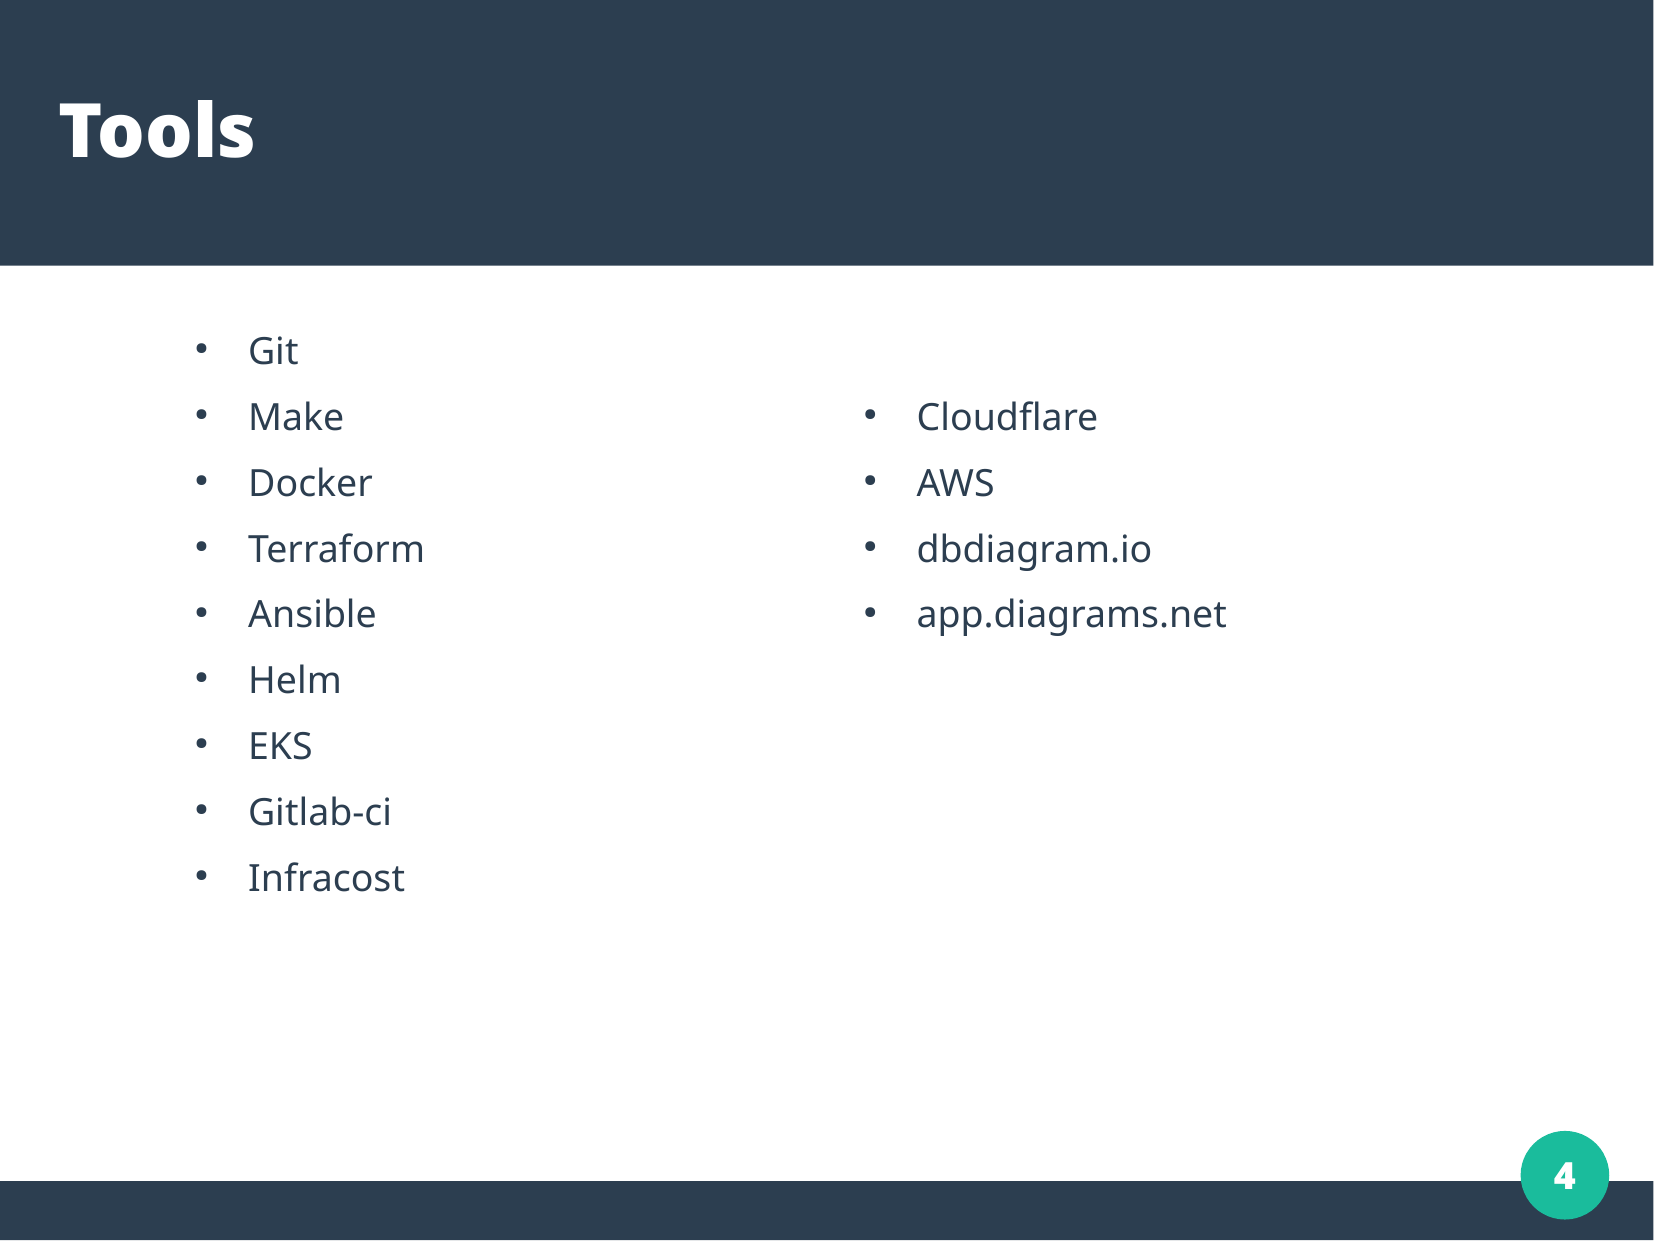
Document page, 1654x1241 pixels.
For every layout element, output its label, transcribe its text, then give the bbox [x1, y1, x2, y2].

list Git Make Docker Terraform Ansible Helm EKS Gitlab-ci Infracost [177, 324, 809, 1152]
list Cloudflare AWS dbdiagram.io app.diagrams.net [845, 324, 1595, 1152]
title Tools [59, 49, 1595, 207]
